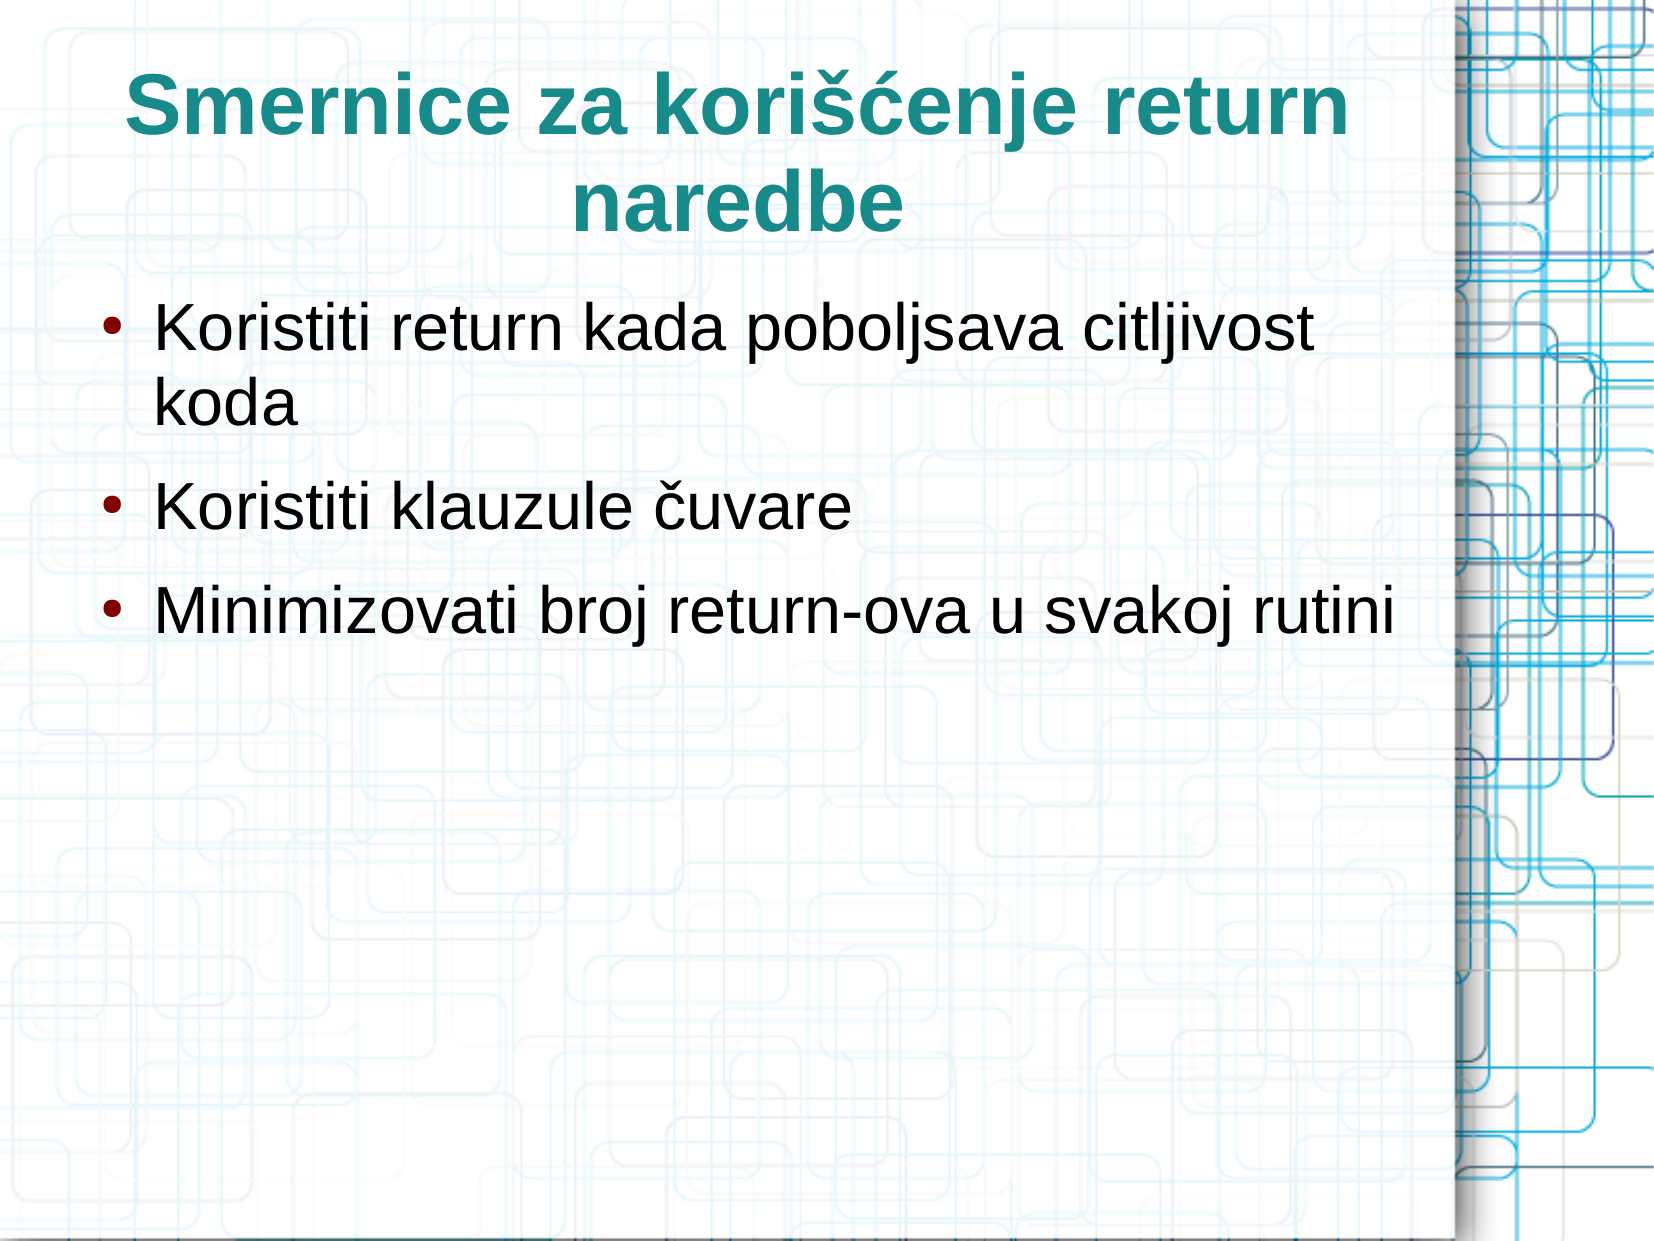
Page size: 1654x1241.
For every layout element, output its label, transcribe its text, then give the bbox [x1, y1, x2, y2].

picture [0, 0, 1654, 1241]
title Smernice za korišćenje return naredbe [59, 49, 1418, 257]
list Koristiti return kada poboljsava citljivost koda Koristiti klauzule čuvare Minimizovati broj return-ova u svakoj rutini [82, 290, 1418, 1109]
